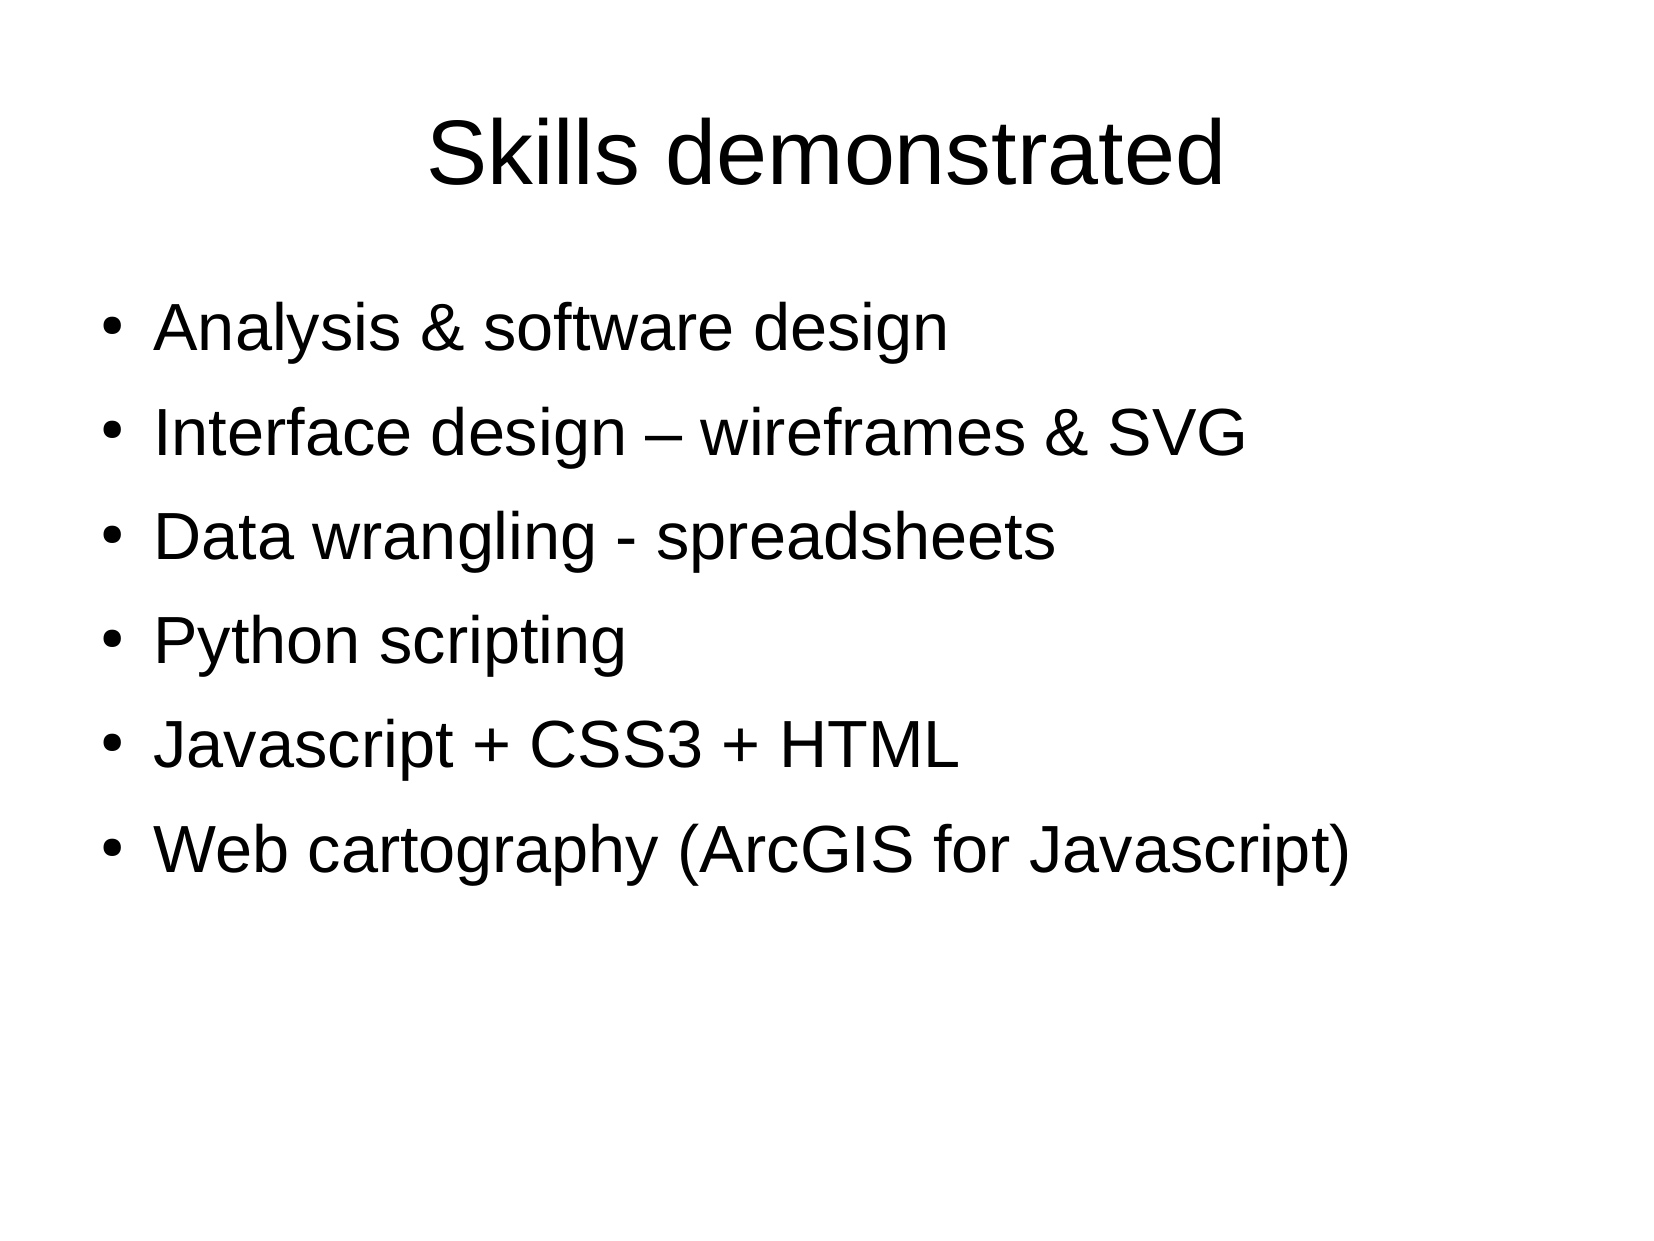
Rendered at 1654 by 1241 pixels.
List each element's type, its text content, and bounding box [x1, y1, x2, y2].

list Analysis & software design Interface design – wireframes & SVG Data wrangling - spreadsheets Python scripting Javascript + CSS3 + HTML Web cartography (ArcGIS for Javascript) [82, 290, 1571, 1010]
title Skills demonstrated [82, 49, 1571, 257]
